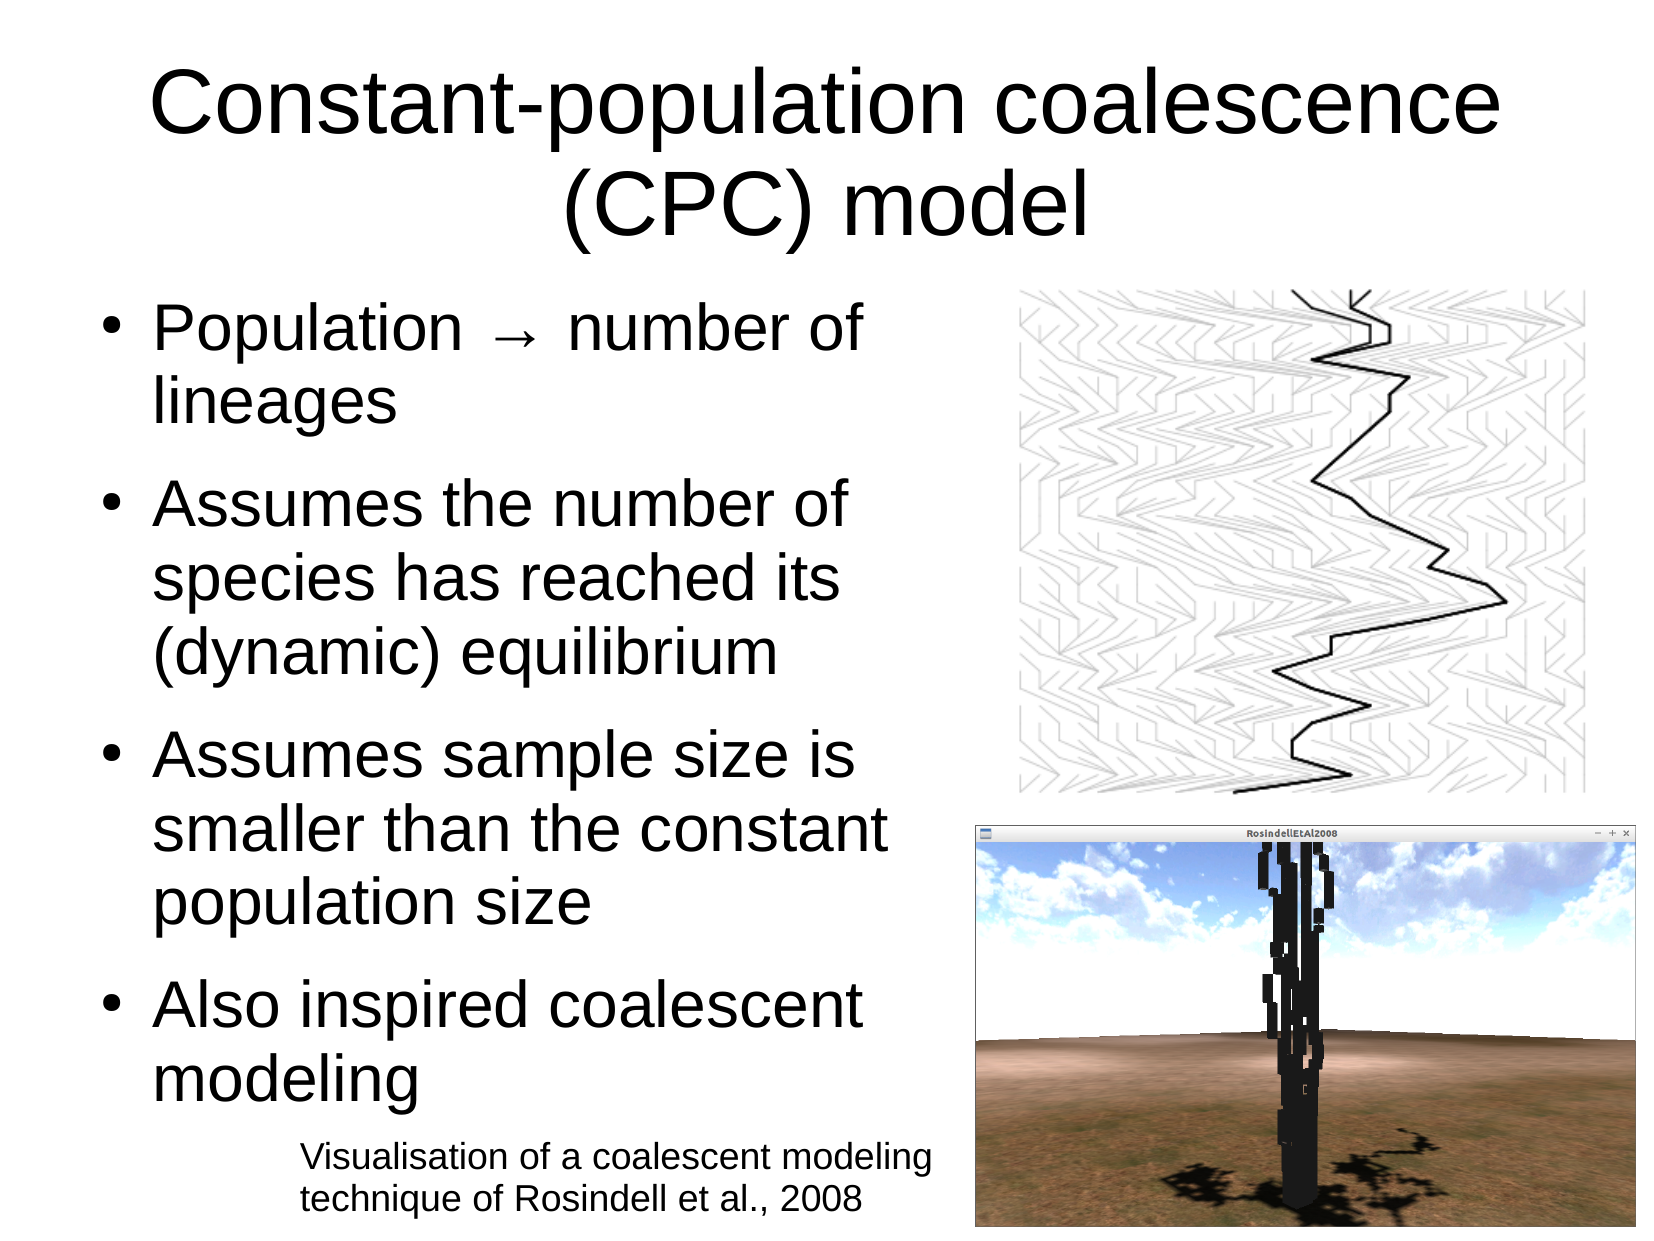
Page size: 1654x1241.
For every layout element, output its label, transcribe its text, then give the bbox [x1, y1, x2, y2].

title Constant-population coalescence (CPC) model [82, 49, 1571, 257]
picture [906, 179, 1654, 1228]
text_box Visualisation of a coalescent modeling technique of Rosindell et al., 2008 [285, 1128, 961, 1228]
list Population → number of lineages Assumes the number of species has reached its (dynamic) equilibrium Assumes sample size is smaller than the constant population size Also inspired coalescent modeling [82, 290, 961, 1126]
